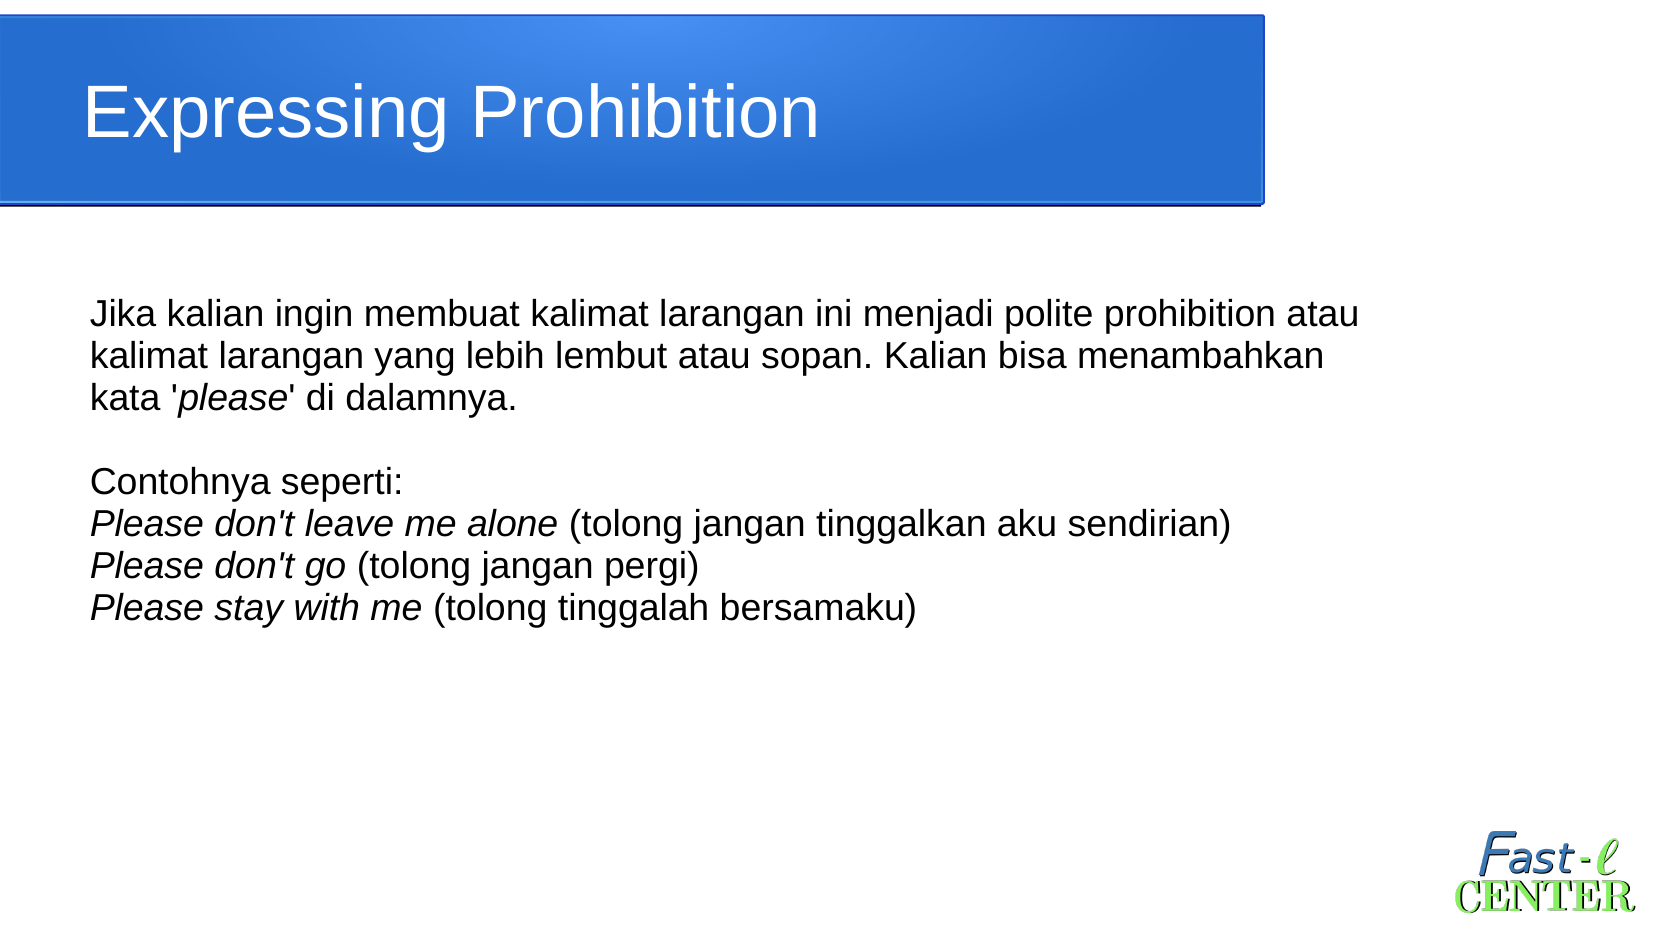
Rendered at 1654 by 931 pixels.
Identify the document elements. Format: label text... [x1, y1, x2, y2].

picture [1455, 831, 1636, 916]
title Expressing Prohibition [82, 35, 1235, 189]
text_box Jika kalian ingin membuat kalimat larangan ini menjadi polite prohibition atau kalimat larangan yang lebih lembut atau sopan. Kalian bisa menambahkan kata 'please' di dalamnya. Contohnya seperti: Please don't leave me alone (tolong jangan tinggalkan aku sendirian) Please don't go (tolong jangan pergi) Please stay with me (tolong tinggalah bersamaku) [75, 285, 1385, 678]
